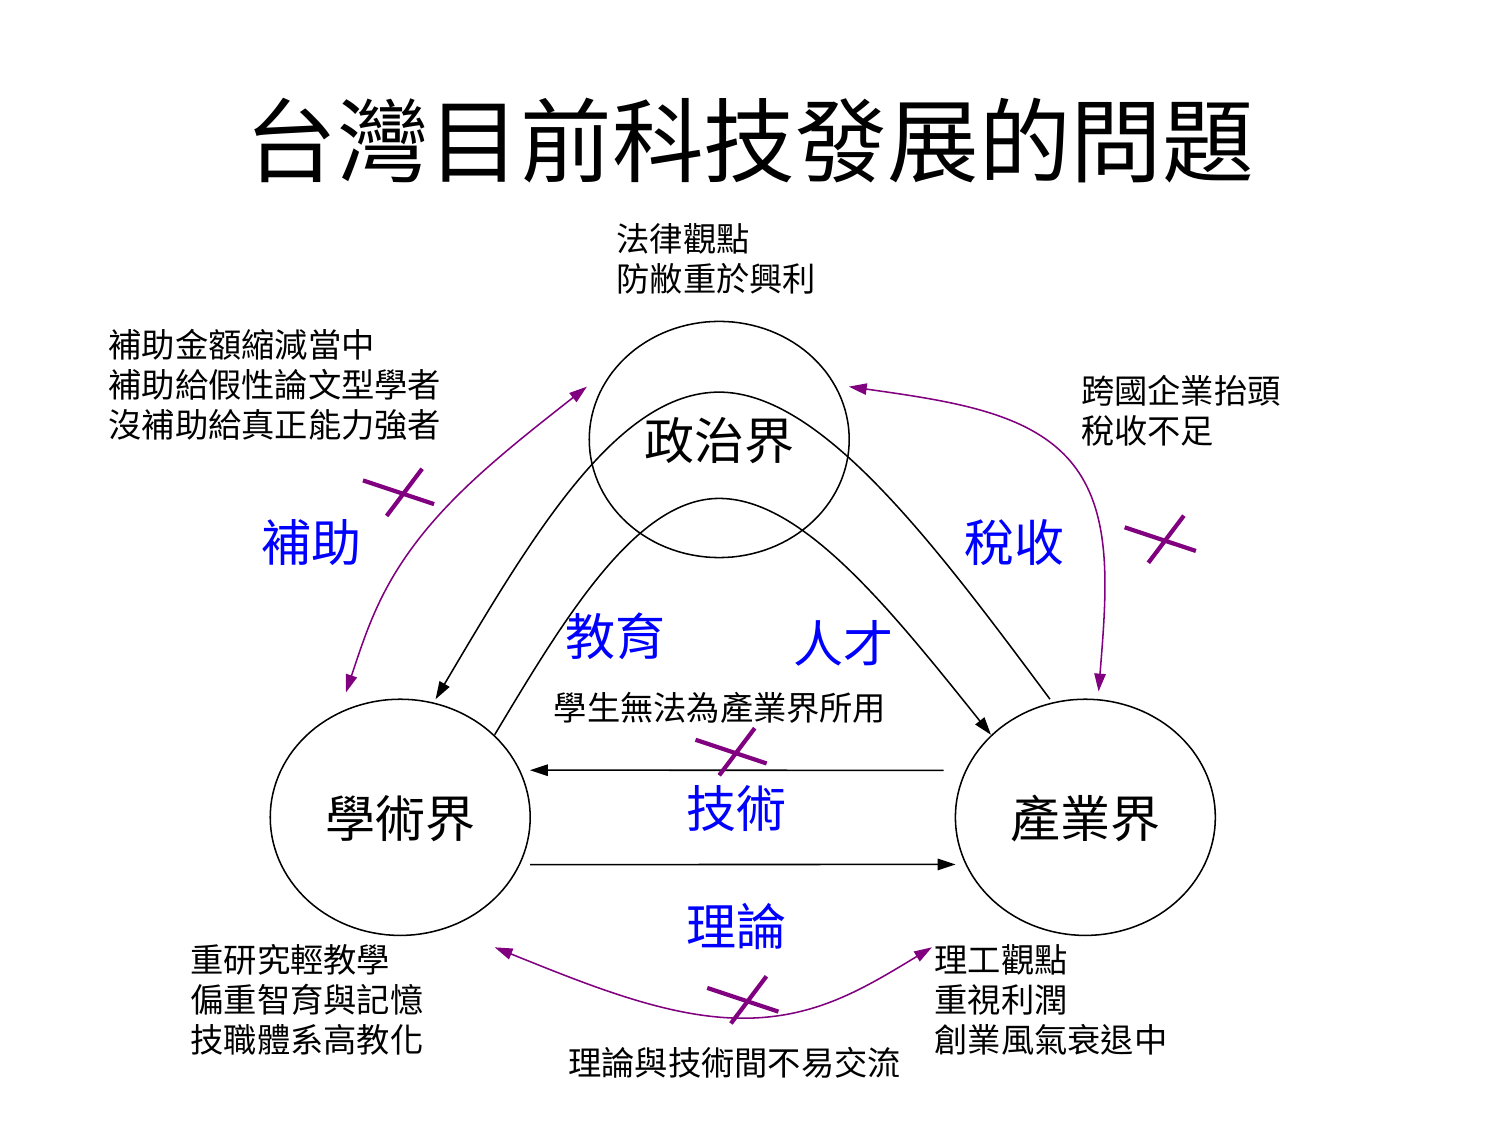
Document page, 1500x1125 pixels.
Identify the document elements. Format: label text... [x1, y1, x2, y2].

text_box 人才 [778, 604, 909, 680]
text_box 法律觀點 防敝重於興利 [601, 210, 833, 307]
text_box 產業界 [955, 699, 1216, 931]
text_box 理工觀點 重視利潤 創業風氣衰退中 [919, 931, 1186, 1068]
text_box 理論與技術間不易交流 [554, 1035, 916, 1090]
text_box 技術 [671, 770, 803, 846]
text_box 政治界 [589, 321, 850, 463]
text_box 跨國企業抬頭 稅收不足 [1066, 363, 1296, 458]
text_box 補助 [246, 503, 377, 579]
text_box 政治界 [592, 393, 848, 533]
text_box 政治界 [641, 500, 802, 558]
text_box 教育 [550, 597, 682, 673]
text_box 學術界 [270, 699, 531, 931]
text_box 理論 [671, 888, 803, 964]
text_box 重研究輕教學 偏重智育與記憶 技職體系高教化 [175, 931, 440, 1068]
text_box 學生無法為產業界所用 [539, 680, 902, 735]
text_box 稅收 [949, 503, 1080, 579]
text_box 補助金額縮減當中 補助給假性論文型學者 沒補助給真正能力強者 [94, 316, 456, 451]
title 台灣目前科技發展的問題 [75, 45, 1426, 233]
